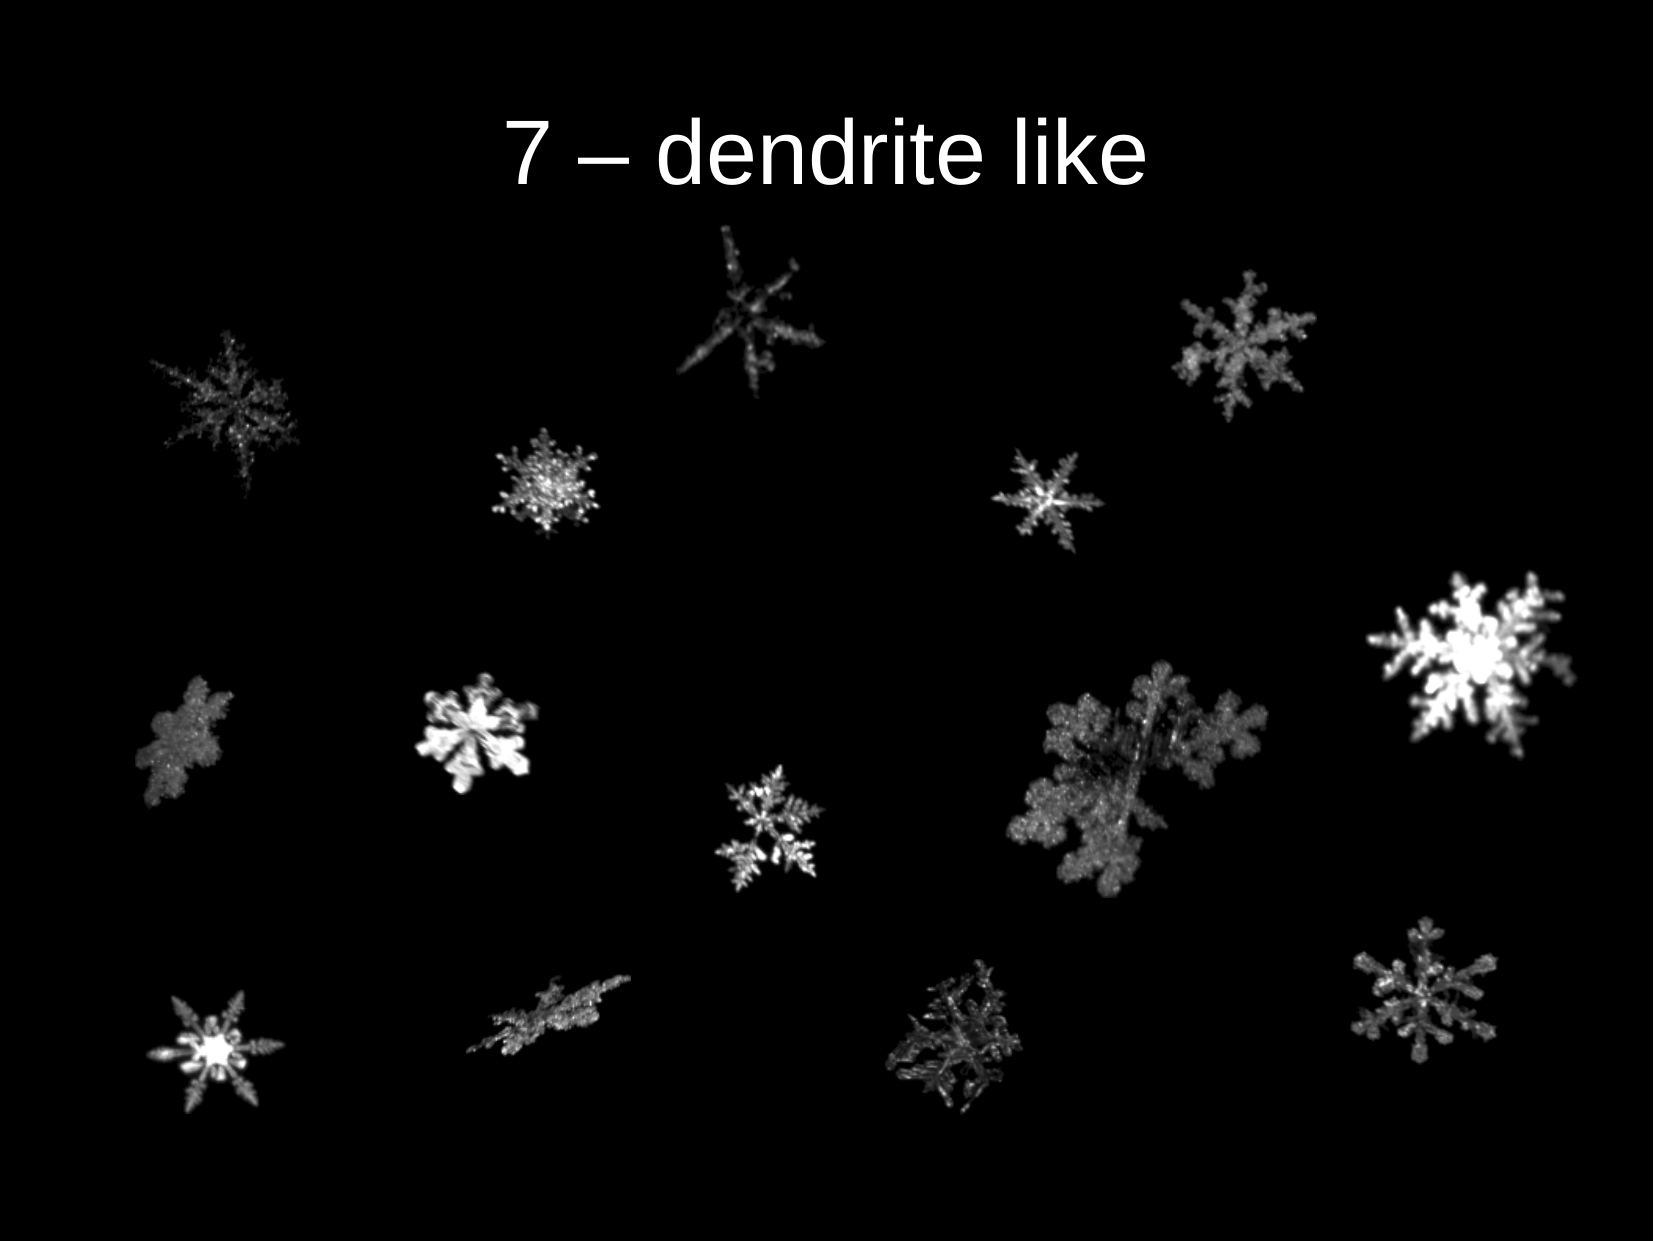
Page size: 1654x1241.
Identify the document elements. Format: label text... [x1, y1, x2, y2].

title 7 – dendrite like [82, 49, 1571, 257]
picture [1365, 569, 1579, 761]
picture [148, 329, 301, 499]
picture [1170, 269, 1317, 424]
picture [413, 671, 541, 796]
picture [990, 447, 1106, 556]
picture [714, 764, 826, 894]
picture [676, 257, 826, 399]
picture [490, 427, 601, 541]
picture [466, 974, 631, 1057]
picture [135, 674, 235, 810]
picture [1350, 915, 1499, 1066]
picture [885, 959, 1023, 1115]
picture [1005, 659, 1269, 898]
picture [146, 989, 286, 1114]
